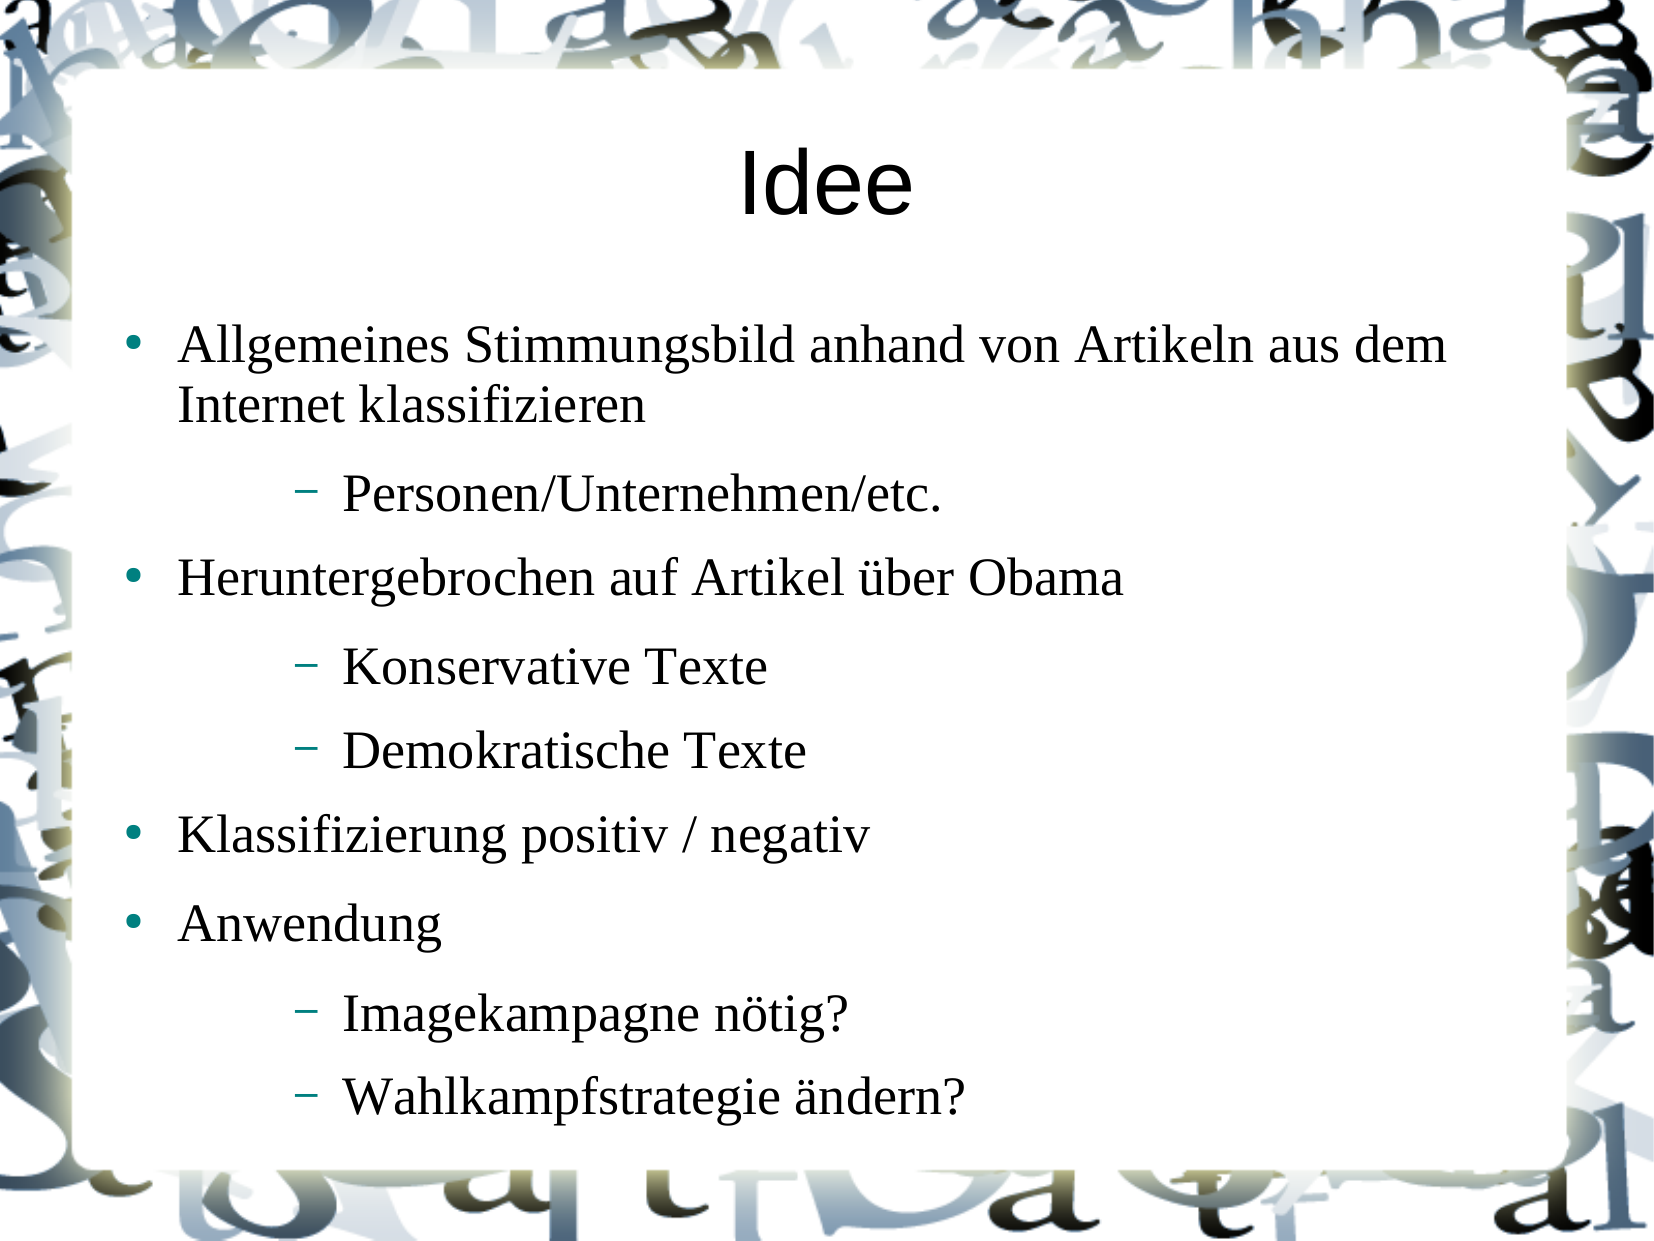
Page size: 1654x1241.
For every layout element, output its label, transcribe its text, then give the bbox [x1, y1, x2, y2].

title Idee [82, 78, 1571, 287]
list Allgemeines Stimmungsbild anhand von Artikeln aus dem Internet klassifizieren Personen/Unternehmen/etc. Heruntergebrochen auf Artikel über Obama Konservative Texte Demokratische Texte Klassifizierung positiv / negativ Anwendung Imagekampagne nötig? Wahlkampfstrategie ändern? [106, 313, 1530, 1127]
picture [0, 0, 1654, 1241]
